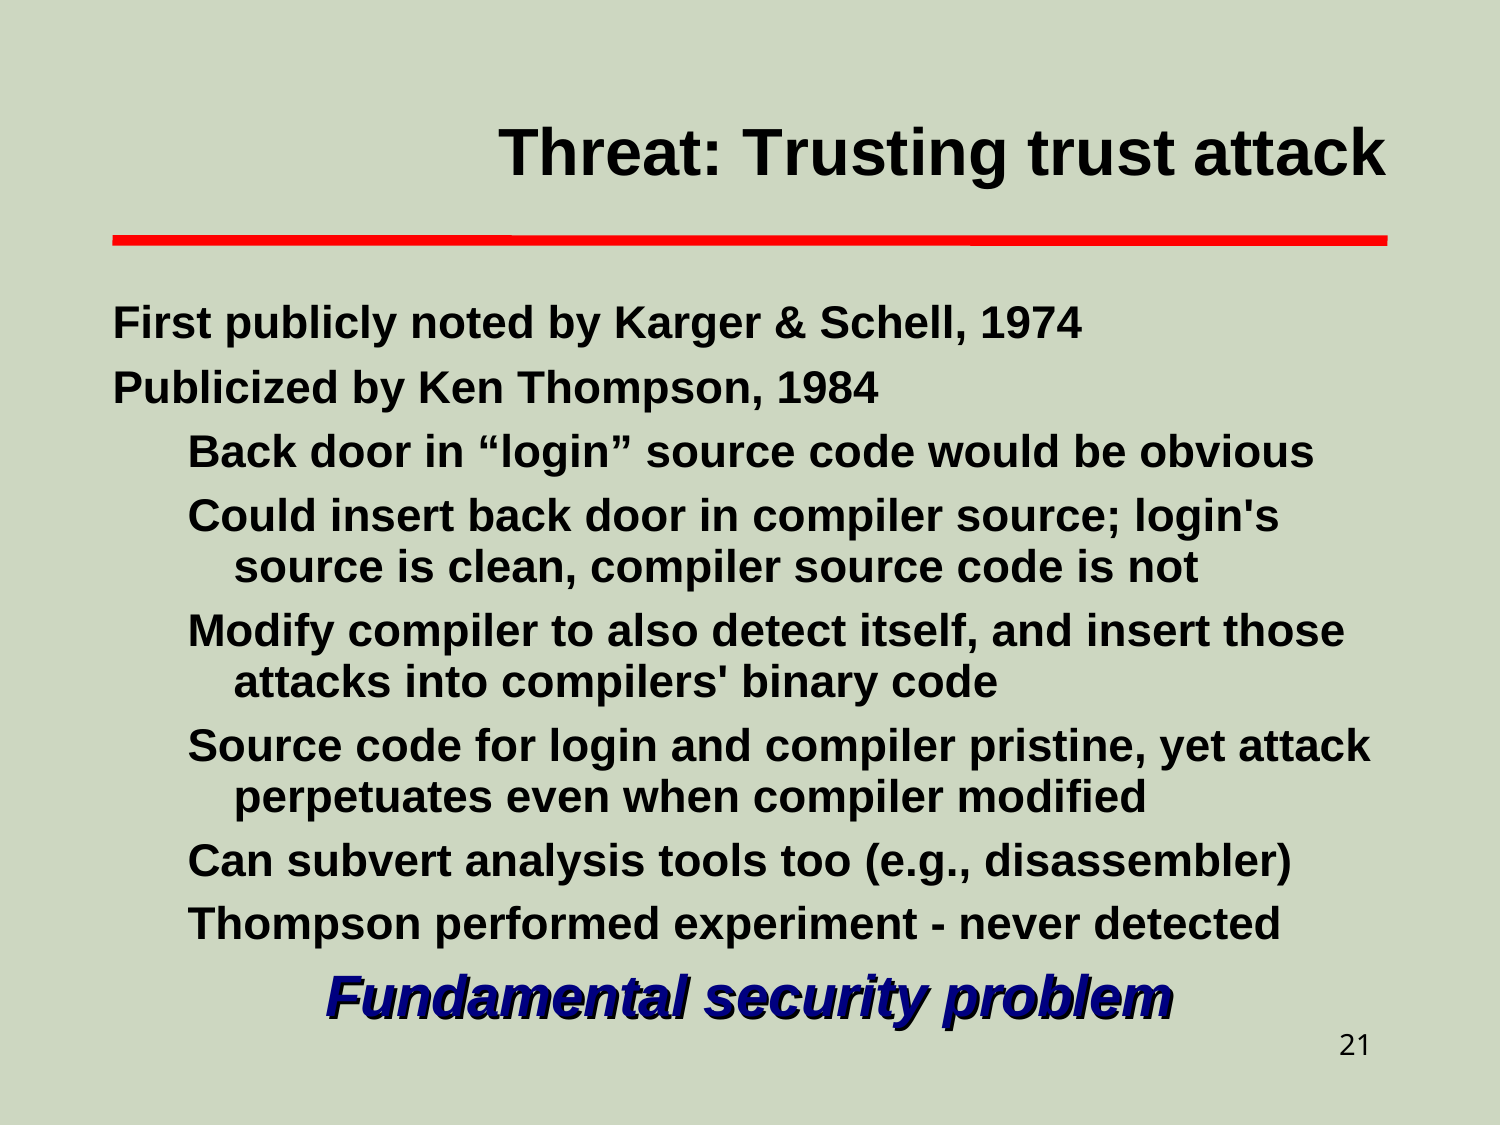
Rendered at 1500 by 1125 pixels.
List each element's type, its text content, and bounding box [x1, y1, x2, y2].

list First publicly noted by Karger & Schell, 1974 Publicized by Ken Thompson, 1984 Back door in “login” source code would be obvious Could insert back door in compiler source; login's source is clean, compiler source code is not Modify compiler to also detect itself, and insert those attacks into compilers' binary code Source code for login and compiler pristine, yet attack perpetuates even when compiler modified Can subvert analysis tools too (e.g., disassembler) Thompson performed experiment - never detected Fundamental security problem [112, 299, 1388, 1075]
title Threat: Trusting trust attack [125, 117, 1388, 192]
